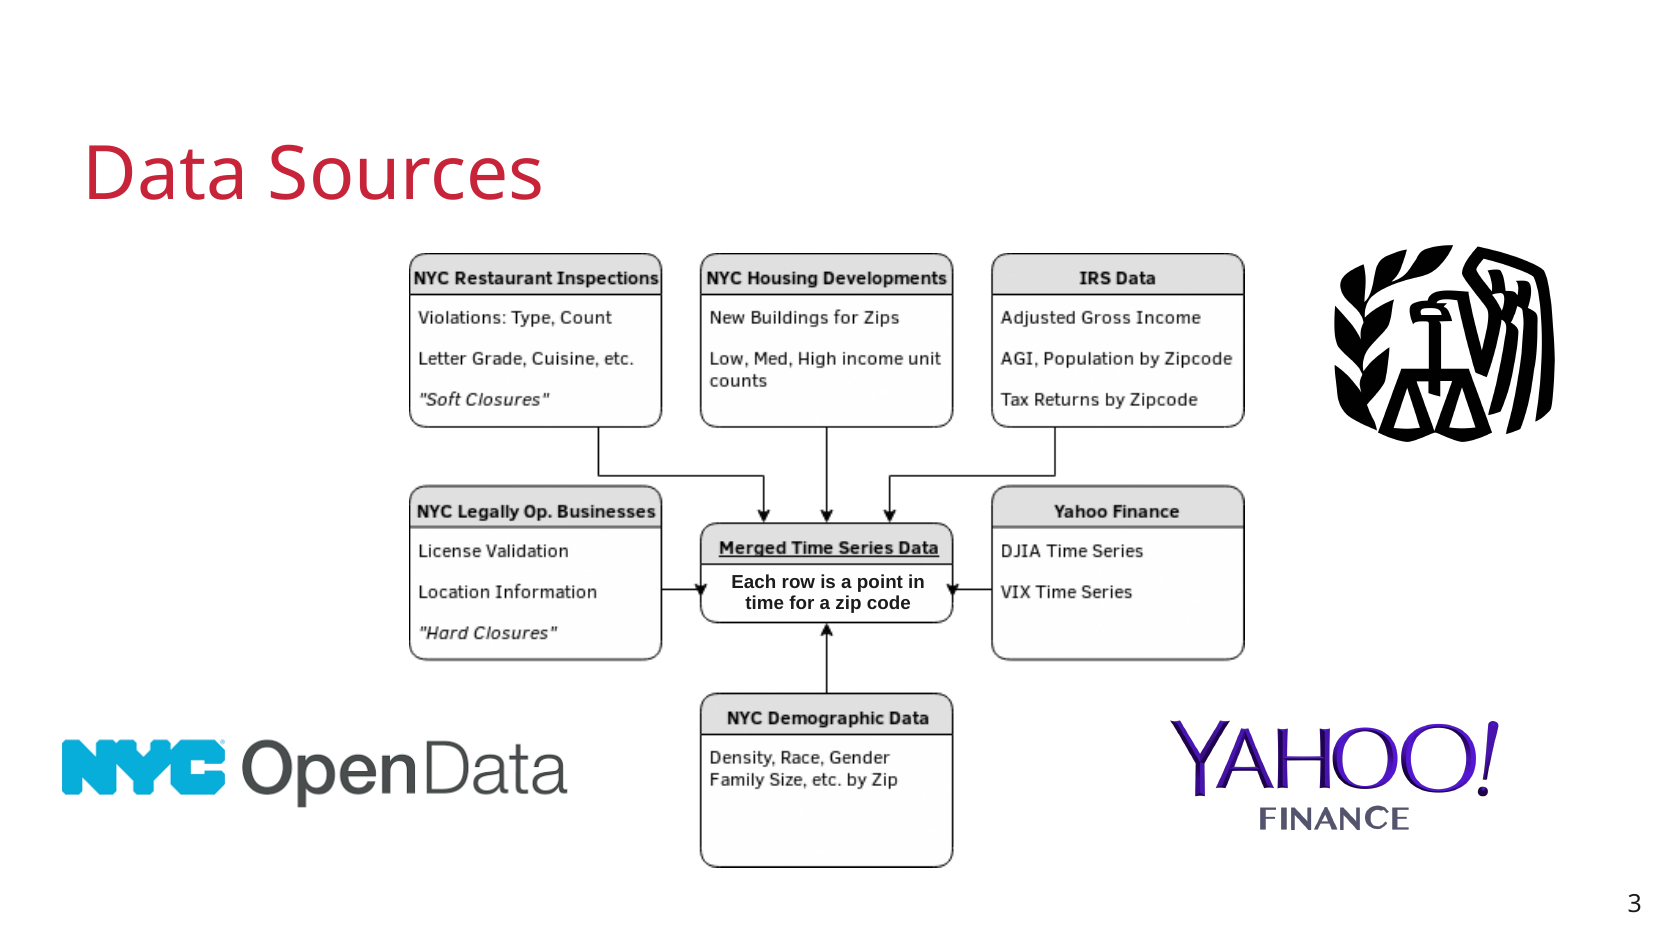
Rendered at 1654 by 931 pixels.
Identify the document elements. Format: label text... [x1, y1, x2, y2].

title Data Sources [82, 92, 1571, 249]
text_box Each row is a point in time for a zip code [708, 564, 949, 643]
picture [45, 253, 1501, 868]
picture [1313, 224, 1576, 466]
